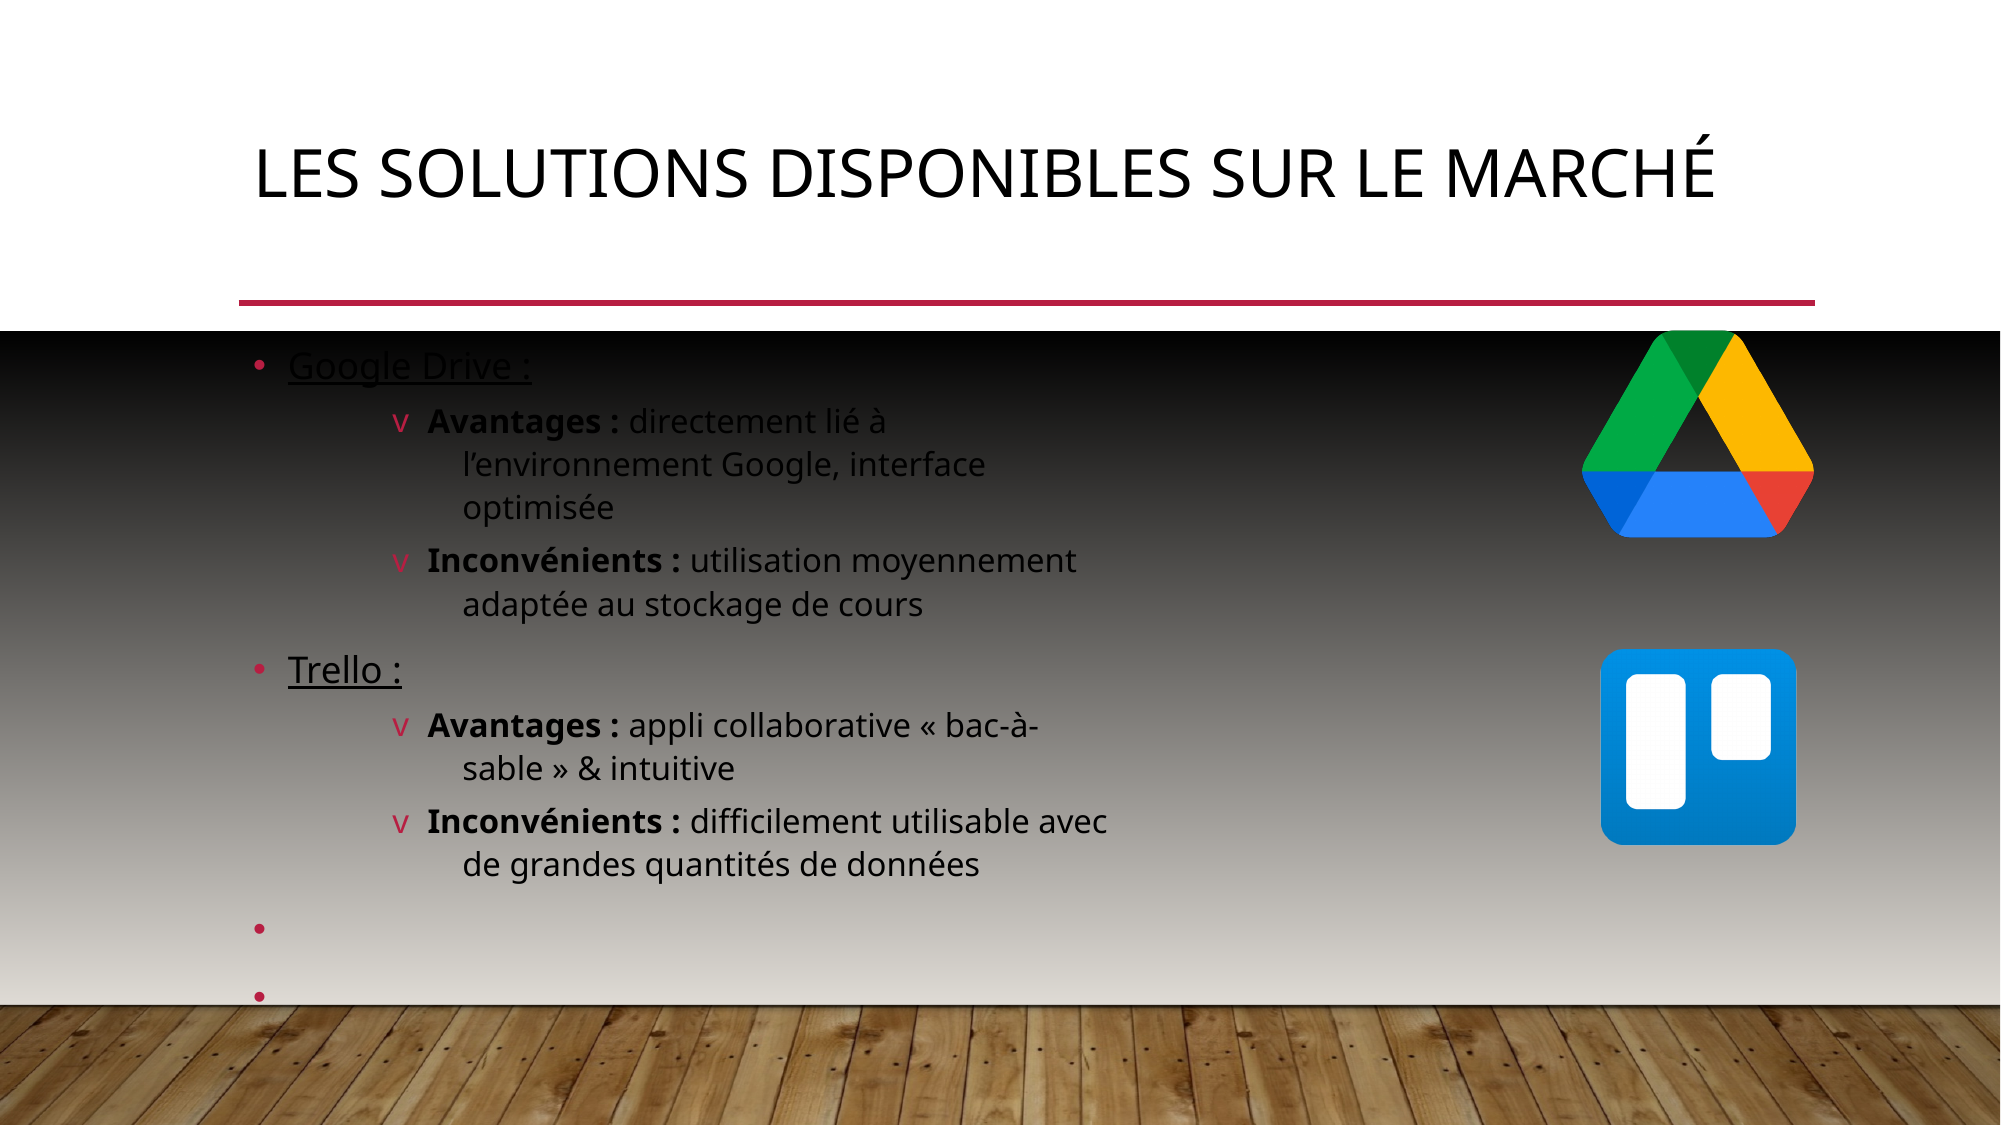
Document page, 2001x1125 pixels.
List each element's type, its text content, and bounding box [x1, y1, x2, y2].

picture [1582, 330, 1814, 538]
picture [1540, 587, 1857, 904]
title Les solutions disponibles sur le marché [238, 131, 1814, 305]
list Google Drive : Avantages : directement lié à l’environnement Google, interface optimisée Inconvénients : utilisation moyennement adaptée au stockage de cours Trello : Avantages : appli collaborative « bac-à-sable » & intuitive Inconvénients : difficilement utilisable avec de grandes quantités de données [238, 330, 1161, 897]
